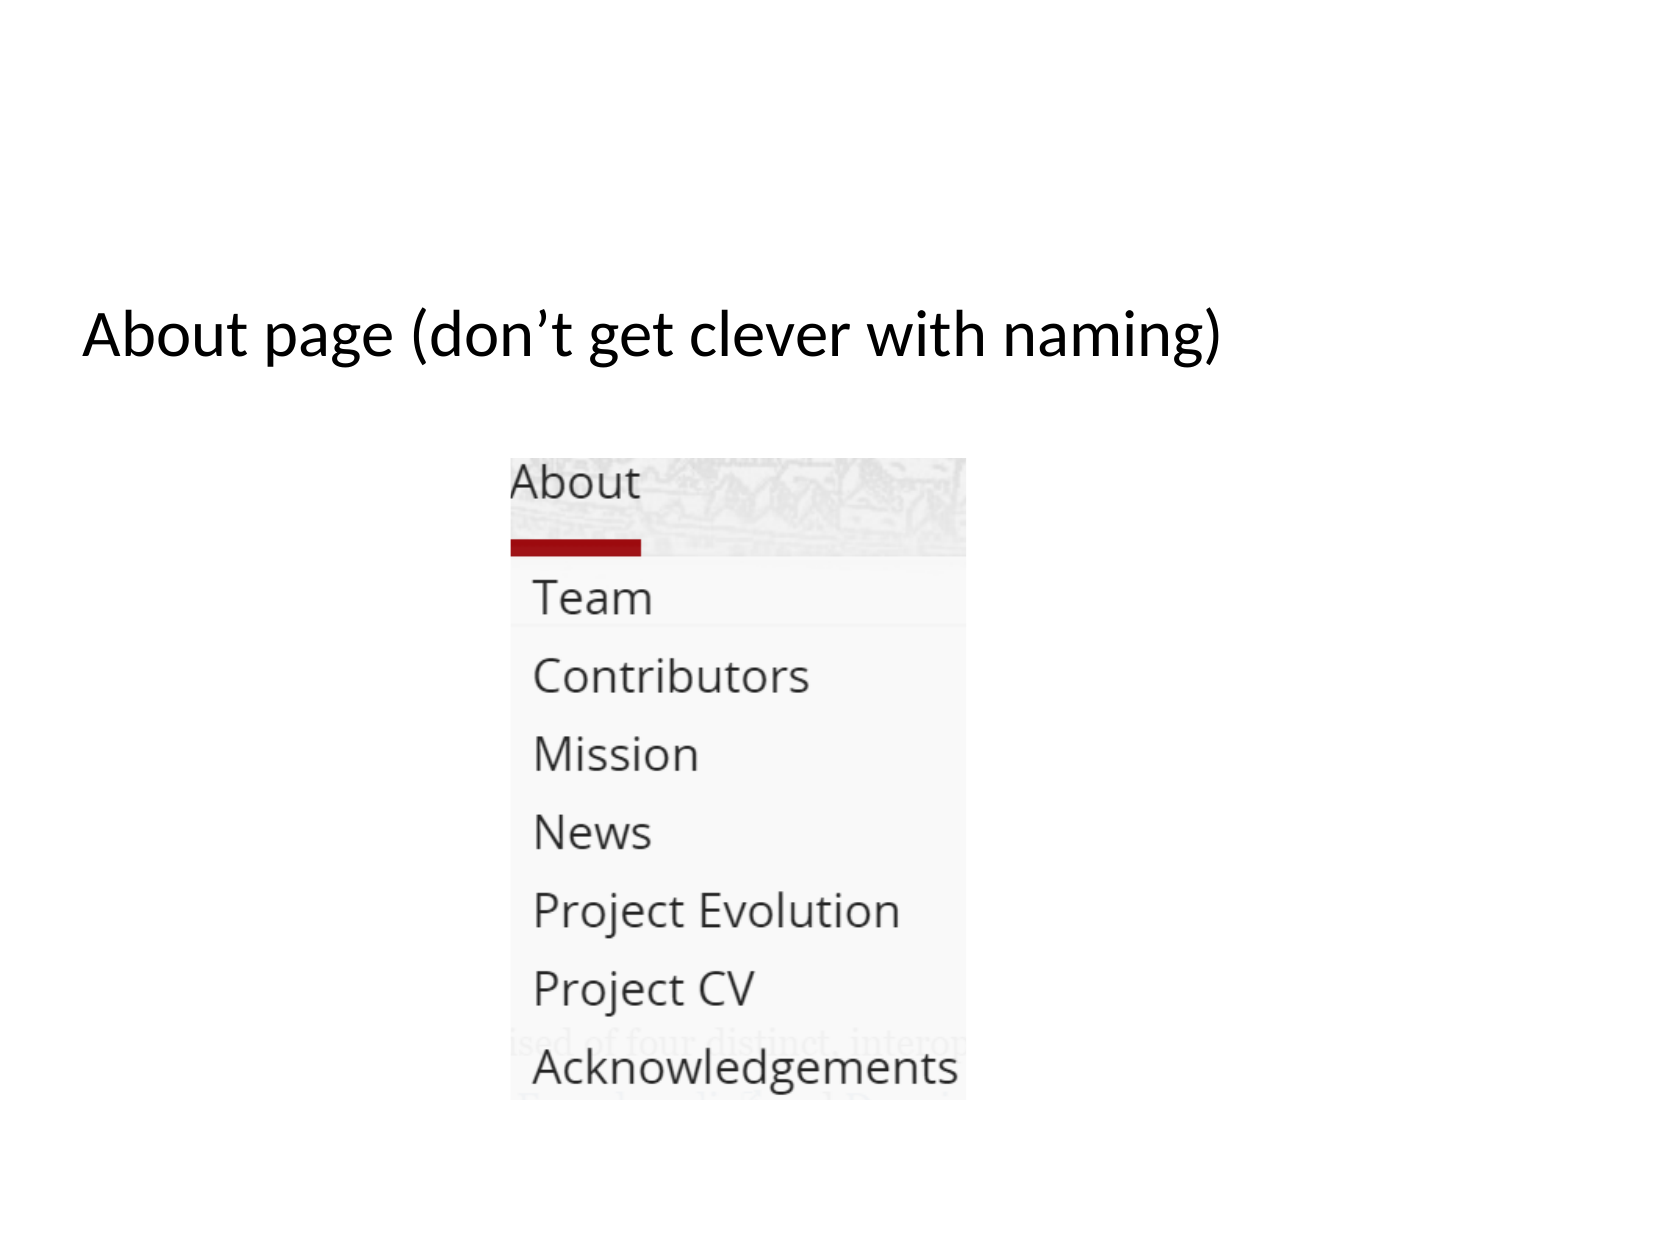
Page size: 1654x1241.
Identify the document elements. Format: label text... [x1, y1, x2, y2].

picture [510, 458, 967, 1100]
list About page (don’t get clever with naming) [82, 290, 1654, 1241]
